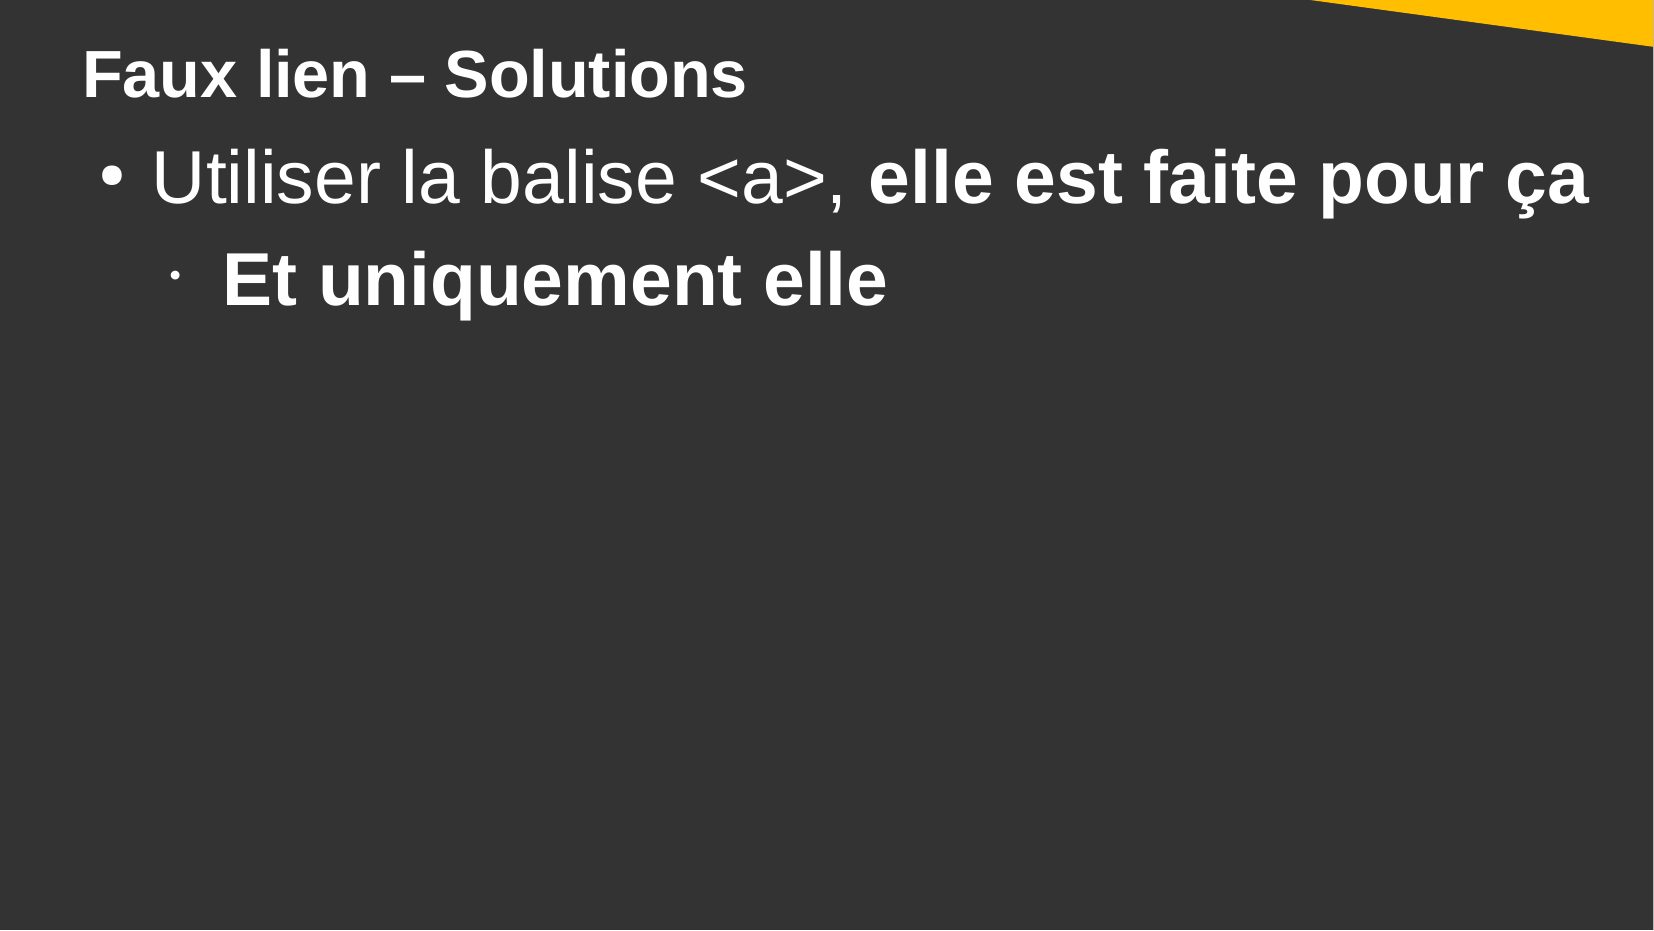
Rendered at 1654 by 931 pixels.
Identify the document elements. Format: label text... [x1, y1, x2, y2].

list Utiliser la balise <a>, elle est faite pour ça Et uniquement elle [80, 135, 1620, 709]
title Faux lien – Solutions [82, 37, 1571, 114]
text_box [1310, 0, 1654, 47]
